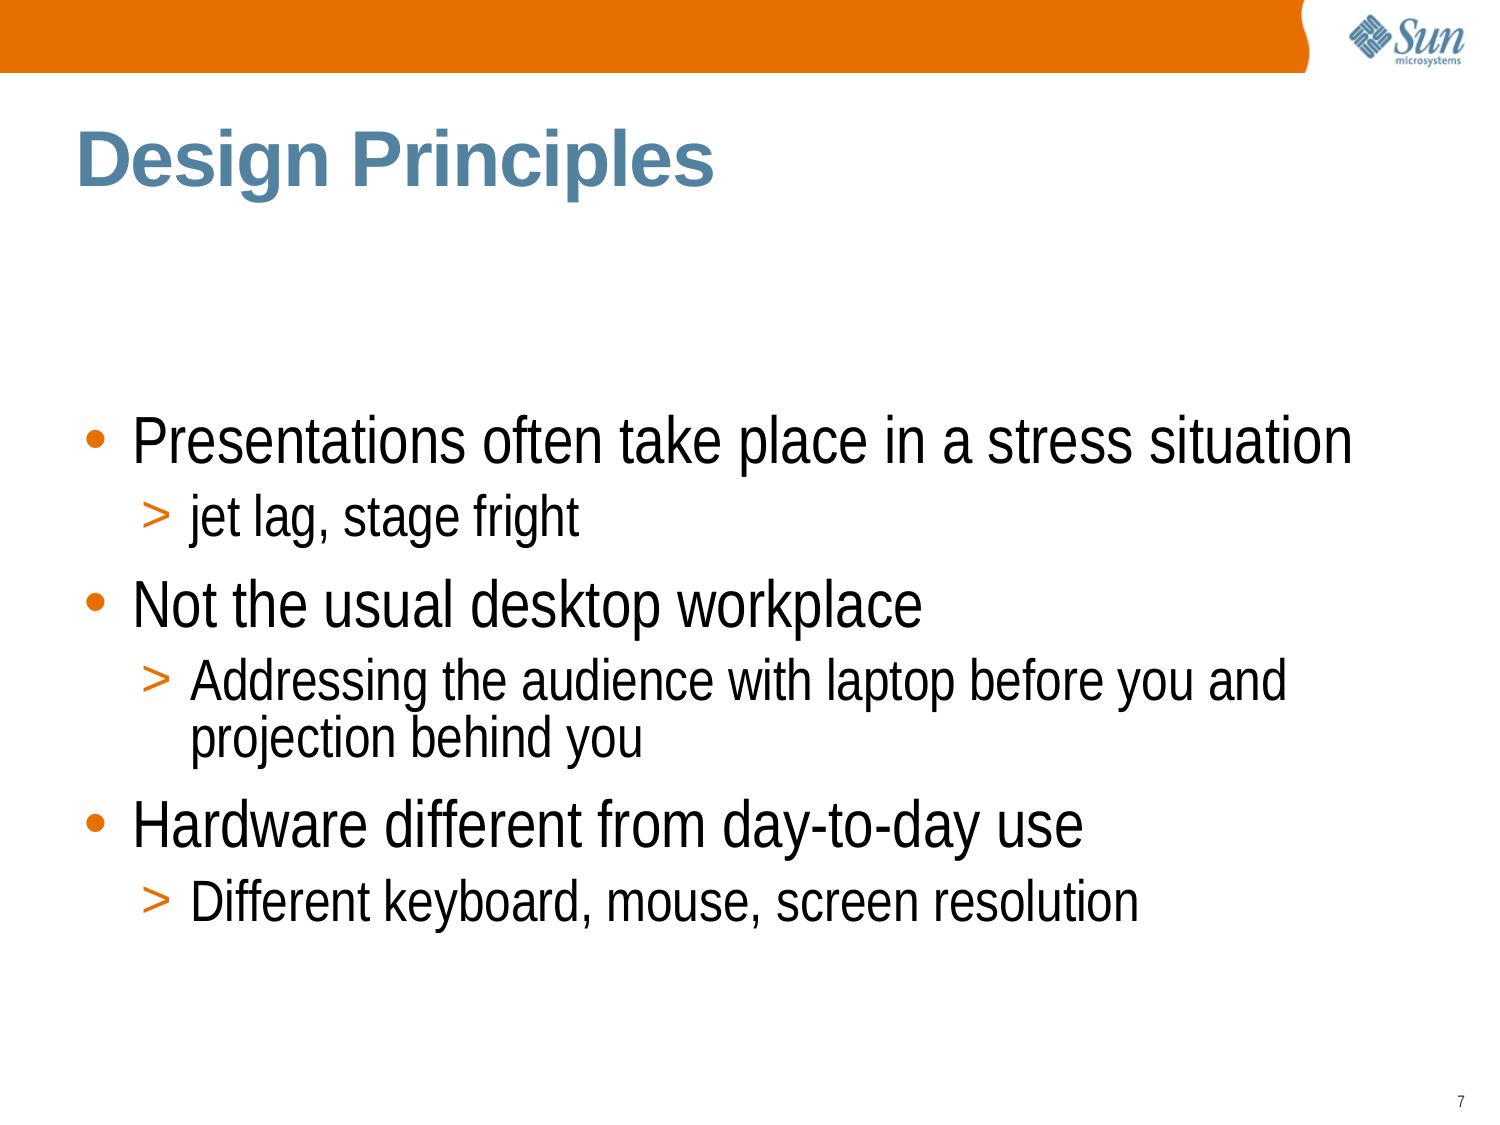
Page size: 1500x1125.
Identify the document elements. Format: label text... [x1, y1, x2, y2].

list Presentations often take place in a stress situation jet lag, stage fright Not the usual desktop workplace Addressing the audience with laptop before you and projection behind you Hardware different from day-to-day use Different keyboard, mouse, screen resolution [64, 411, 1401, 978]
picture [0, 0, 1500, 73]
title Design Principles [75, 123, 1437, 227]
